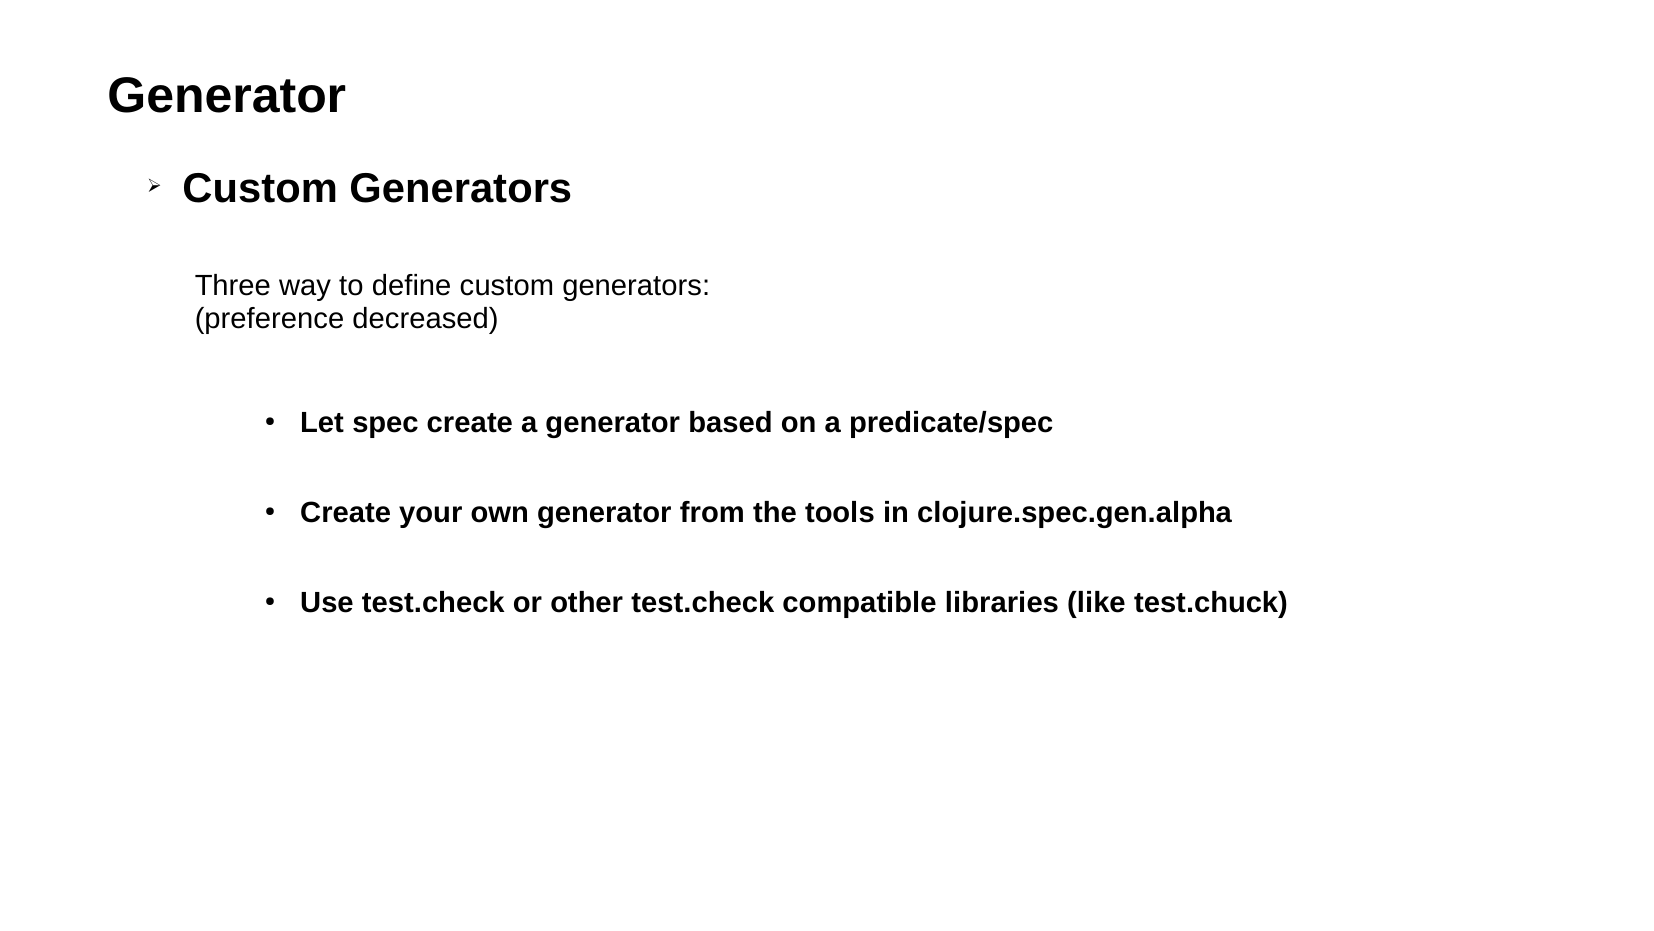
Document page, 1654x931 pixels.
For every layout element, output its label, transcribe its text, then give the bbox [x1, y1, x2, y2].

text_box Generator [92, 60, 858, 131]
text_box Let spec create a generator based on a predicate/spec Create your own generator from the tools in clojure.spec.gen.alpha Use test.check or other test.check compatible libraries (like test.chuck) [250, 398, 1531, 738]
text_box Three way to define custom generators: (preference decreased) [180, 261, 1546, 342]
text_box Custom Generators [132, 157, 733, 220]
